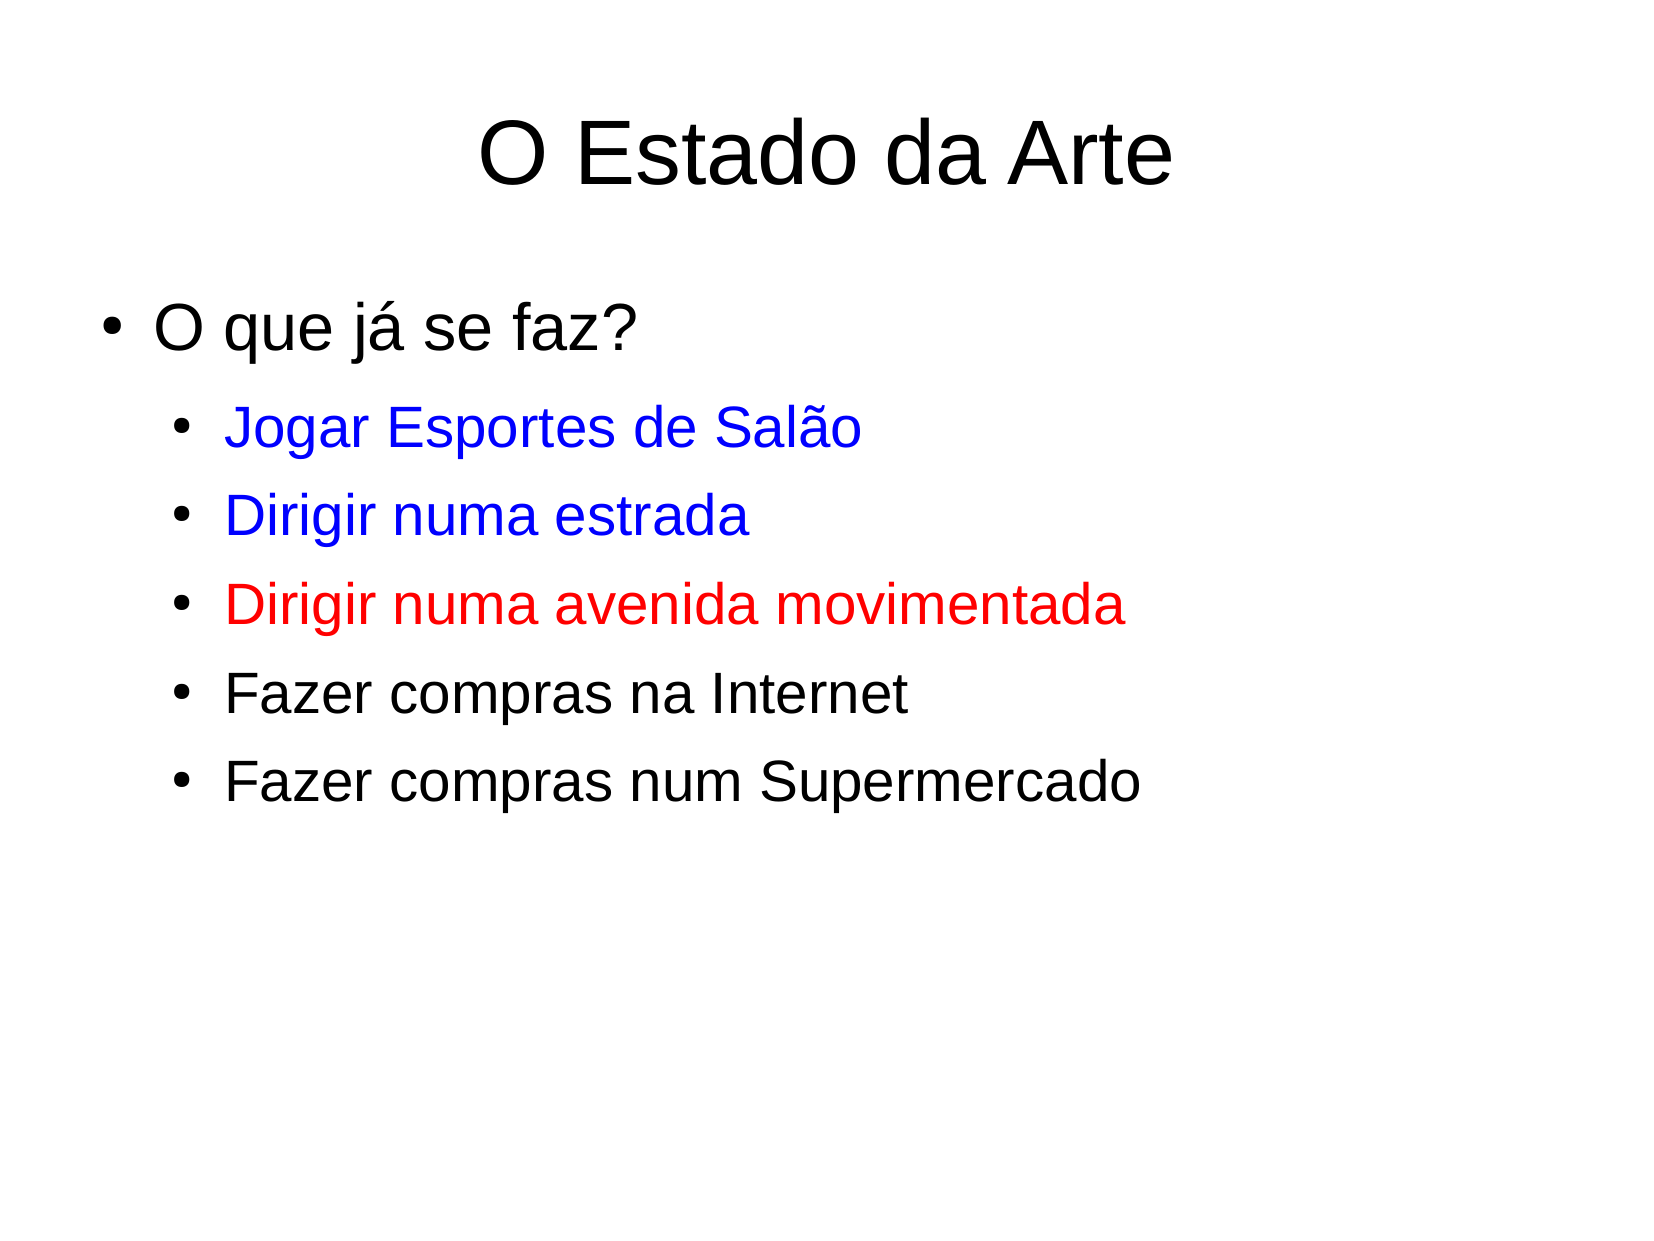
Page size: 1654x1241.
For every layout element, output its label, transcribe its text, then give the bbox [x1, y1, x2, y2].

list O que já se faz? Jogar Esportes de Salão Dirigir numa estrada Dirigir numa avenida movimentada Fazer compras na Internet Fazer compras num Supermercado [82, 290, 1571, 1109]
title O Estado da Arte [82, 49, 1571, 257]
